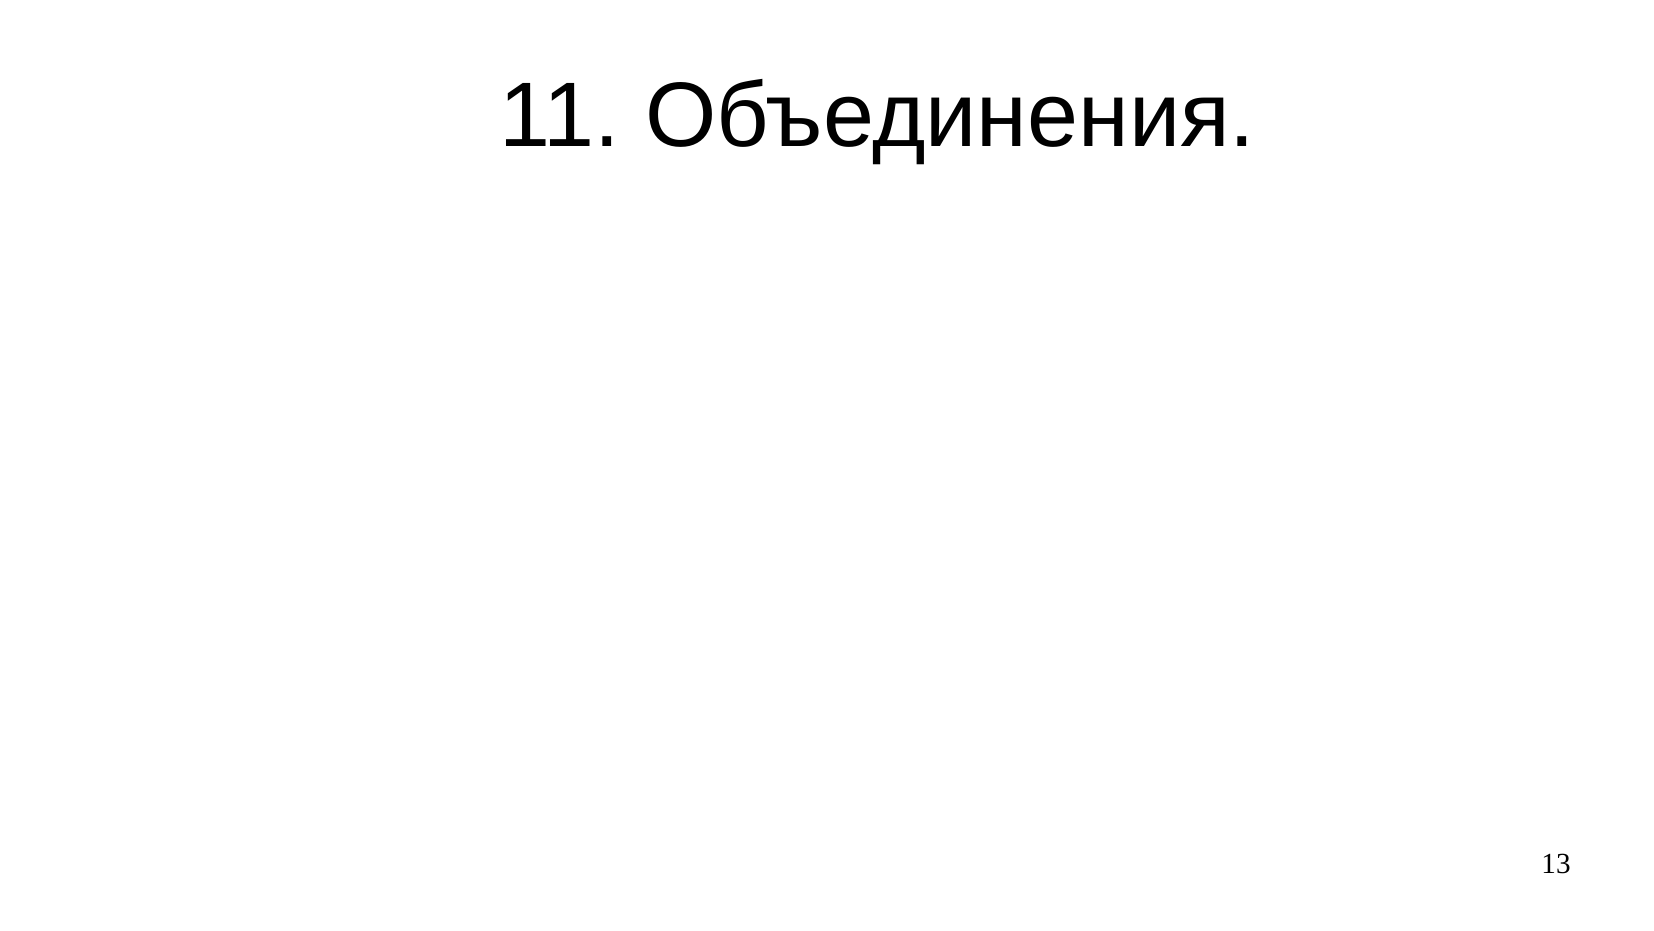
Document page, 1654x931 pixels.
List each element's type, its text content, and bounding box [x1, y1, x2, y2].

title 11. Объединения. [82, 37, 1571, 193]
